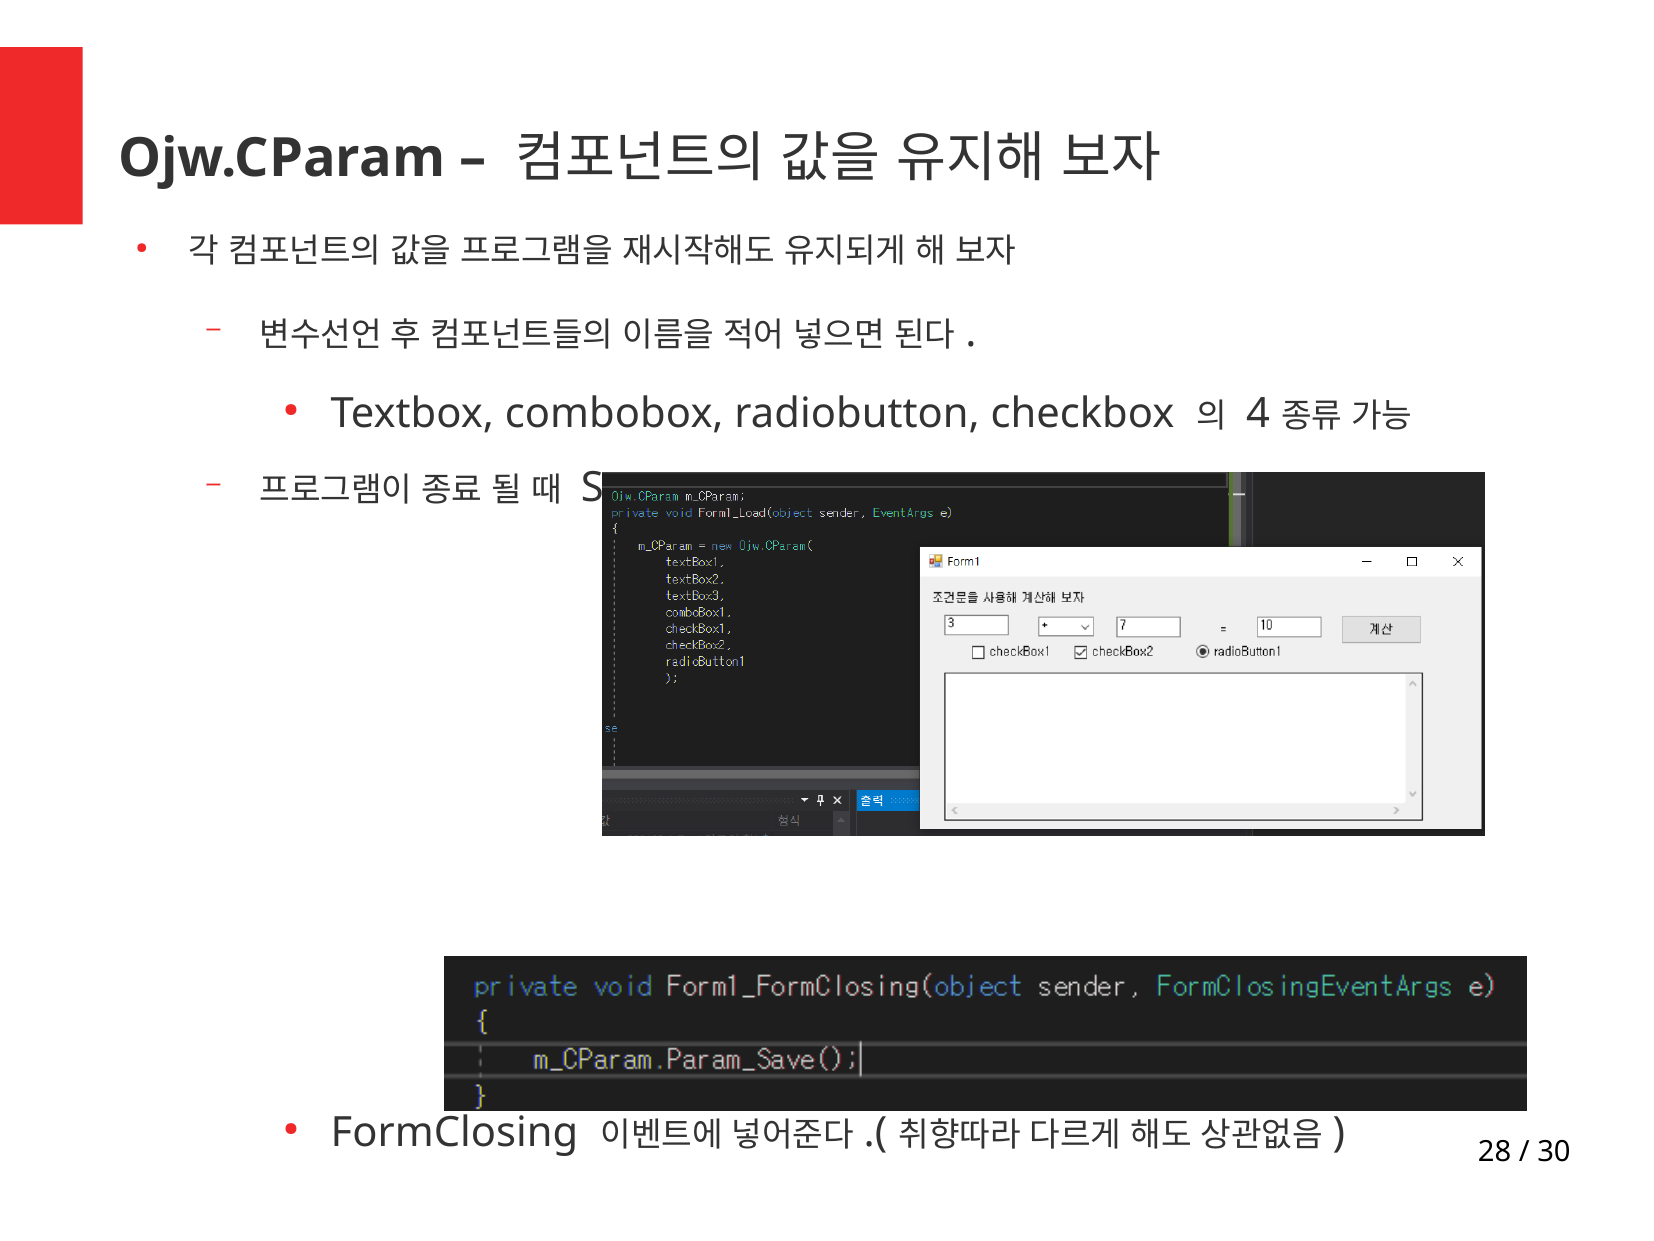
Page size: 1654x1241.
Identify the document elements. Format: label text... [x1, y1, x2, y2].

picture [444, 956, 1527, 1111]
list 각 컴포넌트의 값을 프로그램을 재시작해도 유지되게 해 보자 변수선언 후 컴포넌트들의 이름을 적어 넣으면 된다. Textbox, combobox, radiobutton, checkbox 의 4종류 가능 프로그램이 종료 될 때 Save 함수를 실행하게한다. FormClosing 이벤트에 넣어준다.(취향따라 다르게 해도 상관없음) [118, 224, 1536, 944]
picture [602, 472, 1485, 836]
title Ojw.CParam – 컴포넌트의 값을 유지해 보자 [118, 49, 1571, 257]
